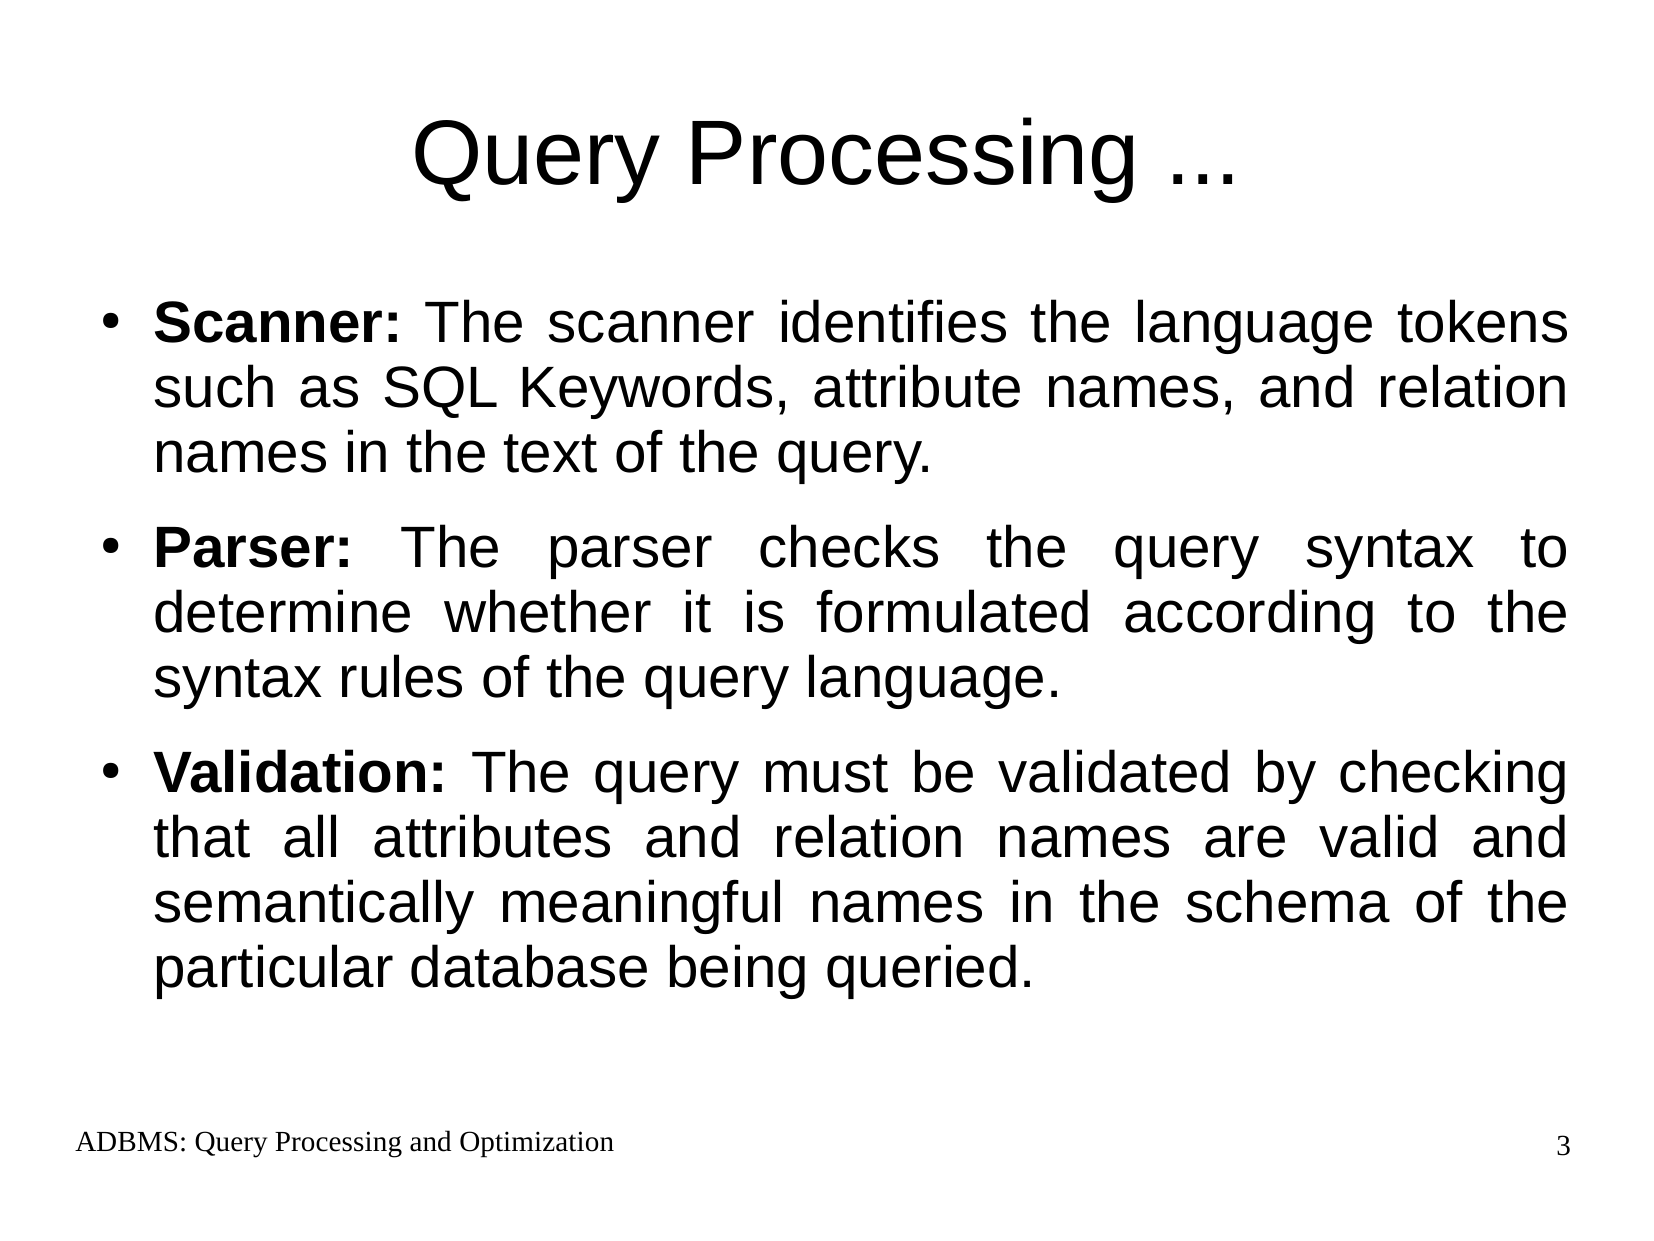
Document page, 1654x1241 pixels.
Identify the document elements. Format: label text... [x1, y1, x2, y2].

list Scanner: The scanner identifies the language tokens such as SQL Keywords, attribute names, and relation names in the text of the query. Parser: The parser checks the query syntax to determine whether it is formulated according to the syntax rules of the query language. Validation: The query must be validated by checking that all attributes and relation names are valid and semantically meaningful names in the schema of the particular database being queried. [82, 290, 1571, 1111]
title Query Processing ... [82, 49, 1571, 257]
